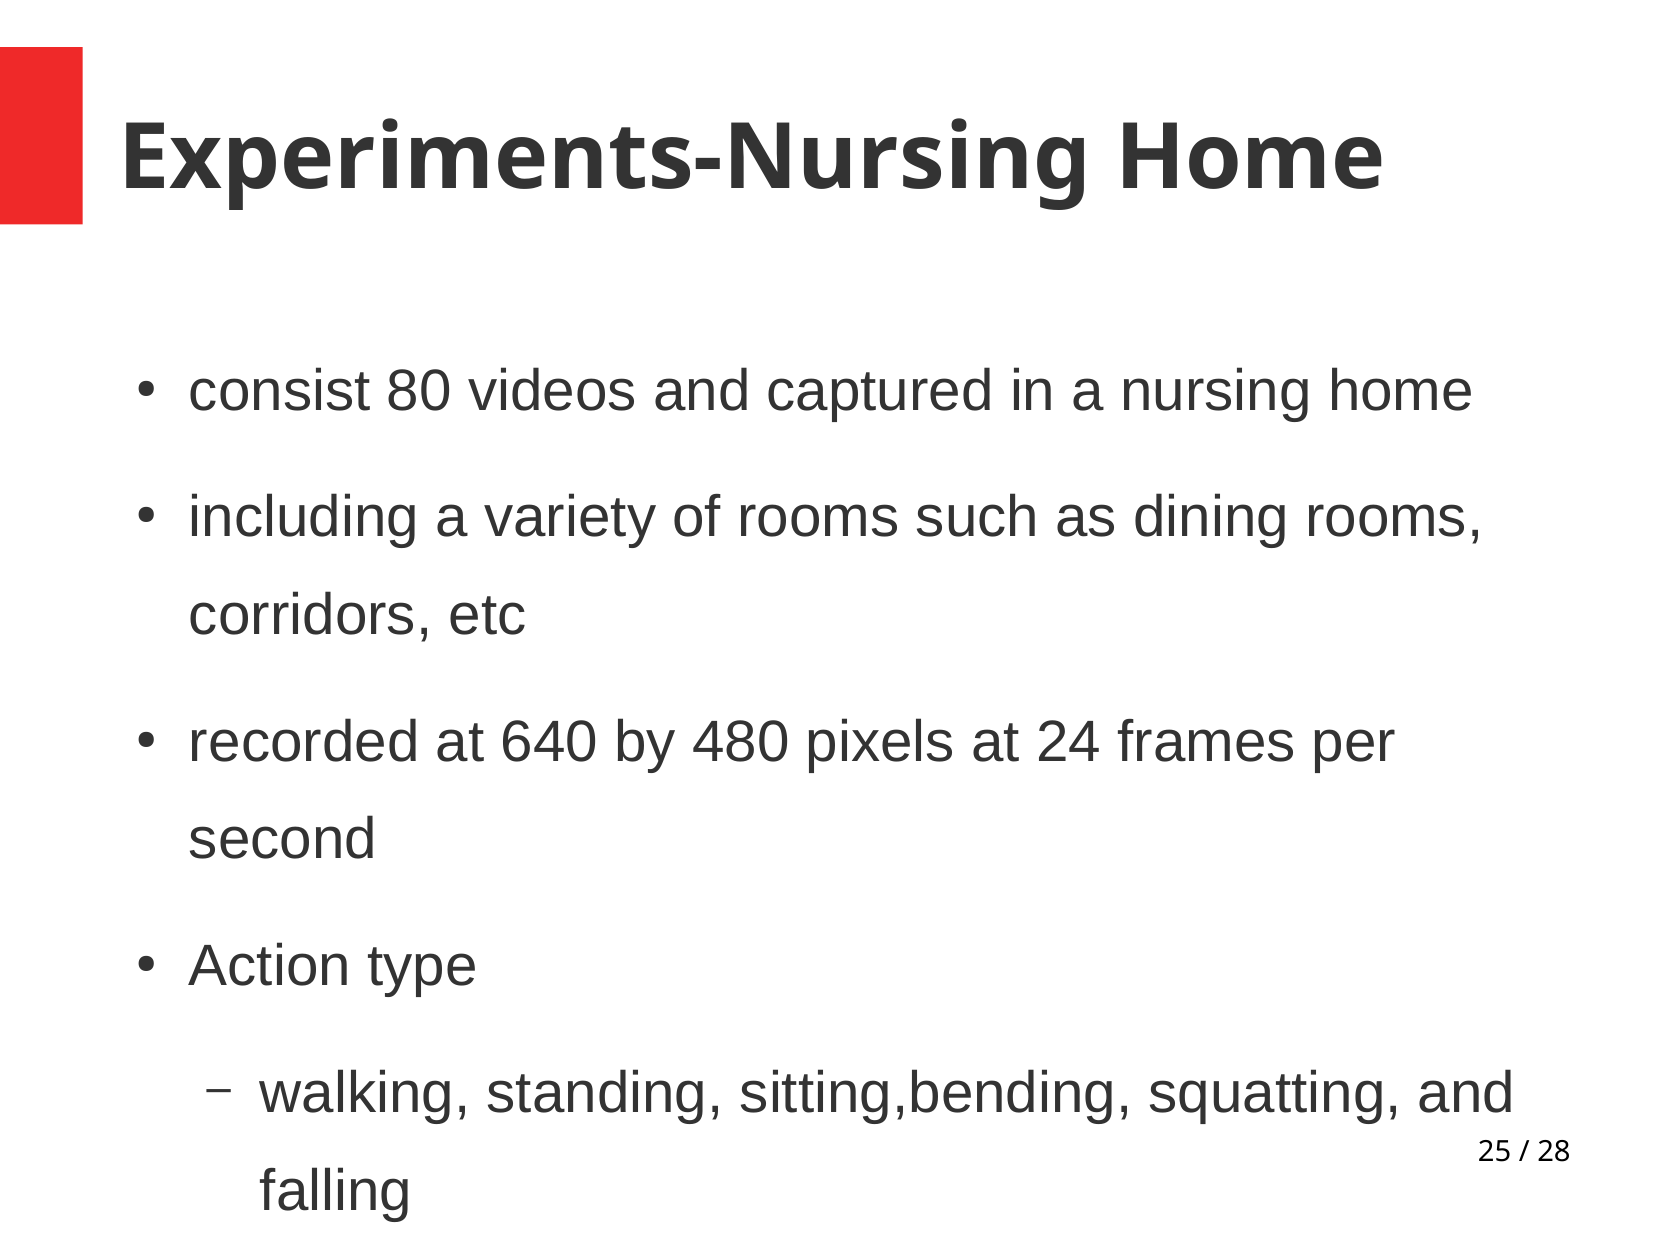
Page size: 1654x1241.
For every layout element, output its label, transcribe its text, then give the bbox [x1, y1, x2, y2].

title Experiments-Nursing Home [118, 49, 1571, 257]
list consist 80 videos and captured in a nursing home including a variety of rooms such as dining rooms, corridors, etc recorded at 640 by 480 pixels at 24 frames per second Action type walking, standing, sitting,bending, squatting, and falling [118, 324, 1536, 1045]
